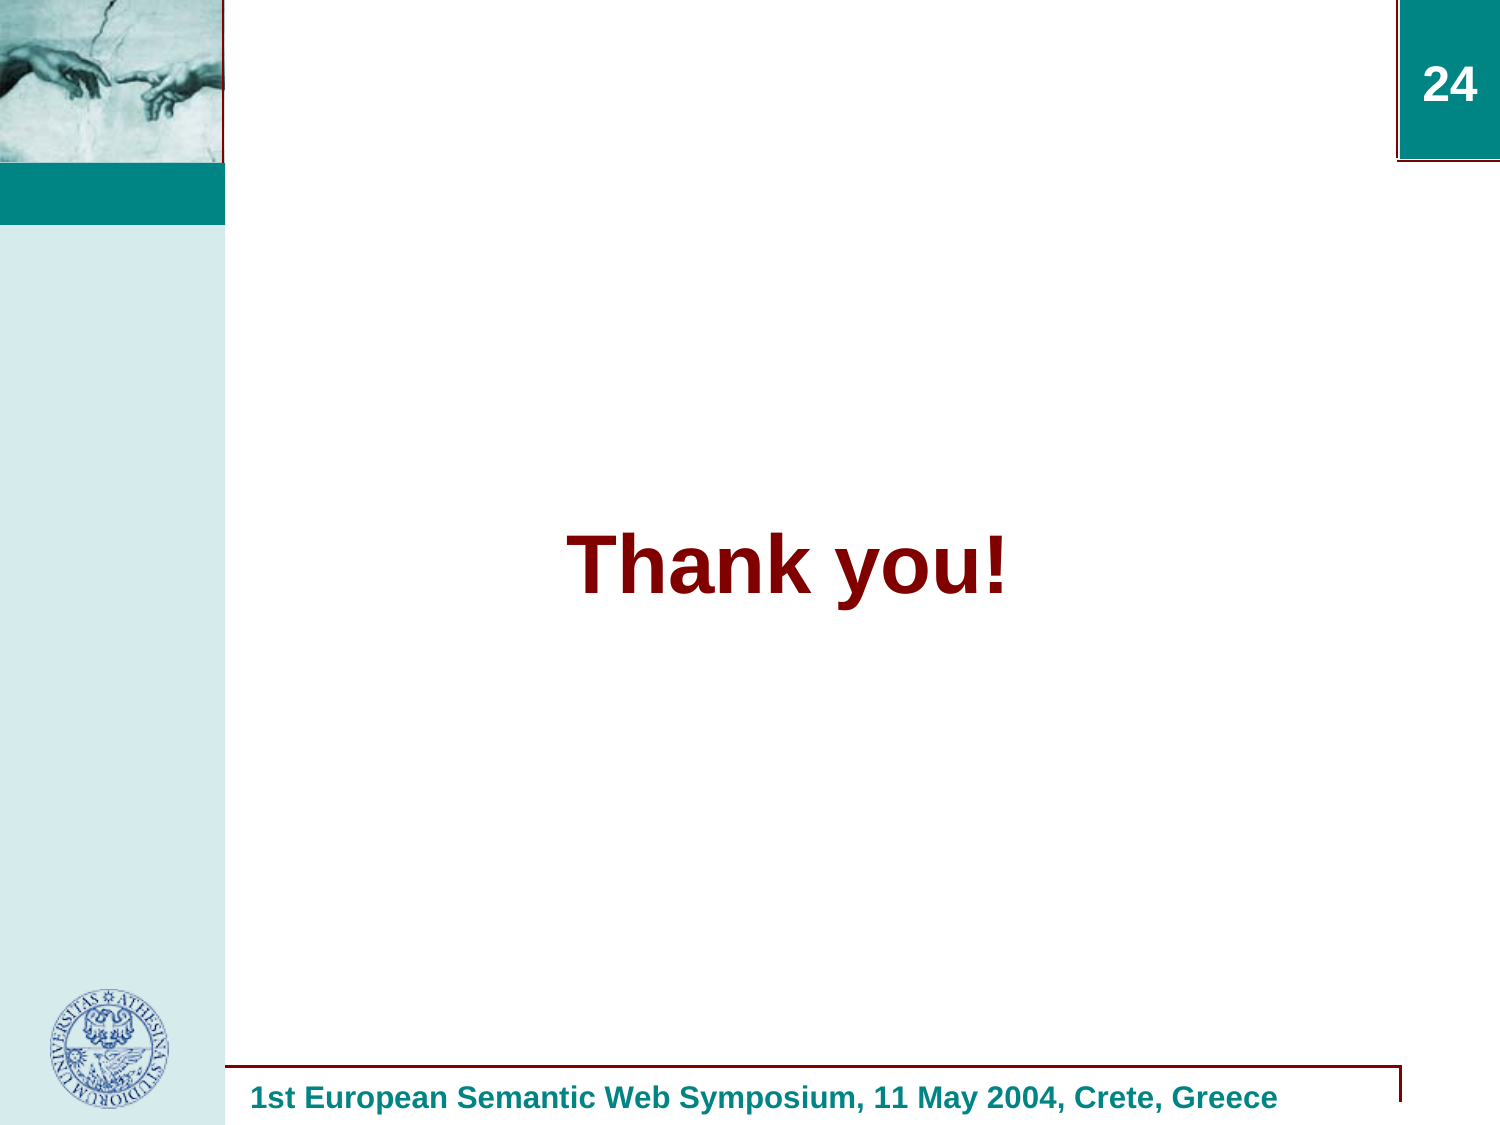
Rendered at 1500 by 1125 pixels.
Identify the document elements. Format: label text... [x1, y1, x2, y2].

picture [50, 989, 169, 1109]
list Thank you! [195, 262, 1382, 868]
picture [0, 0, 222, 162]
